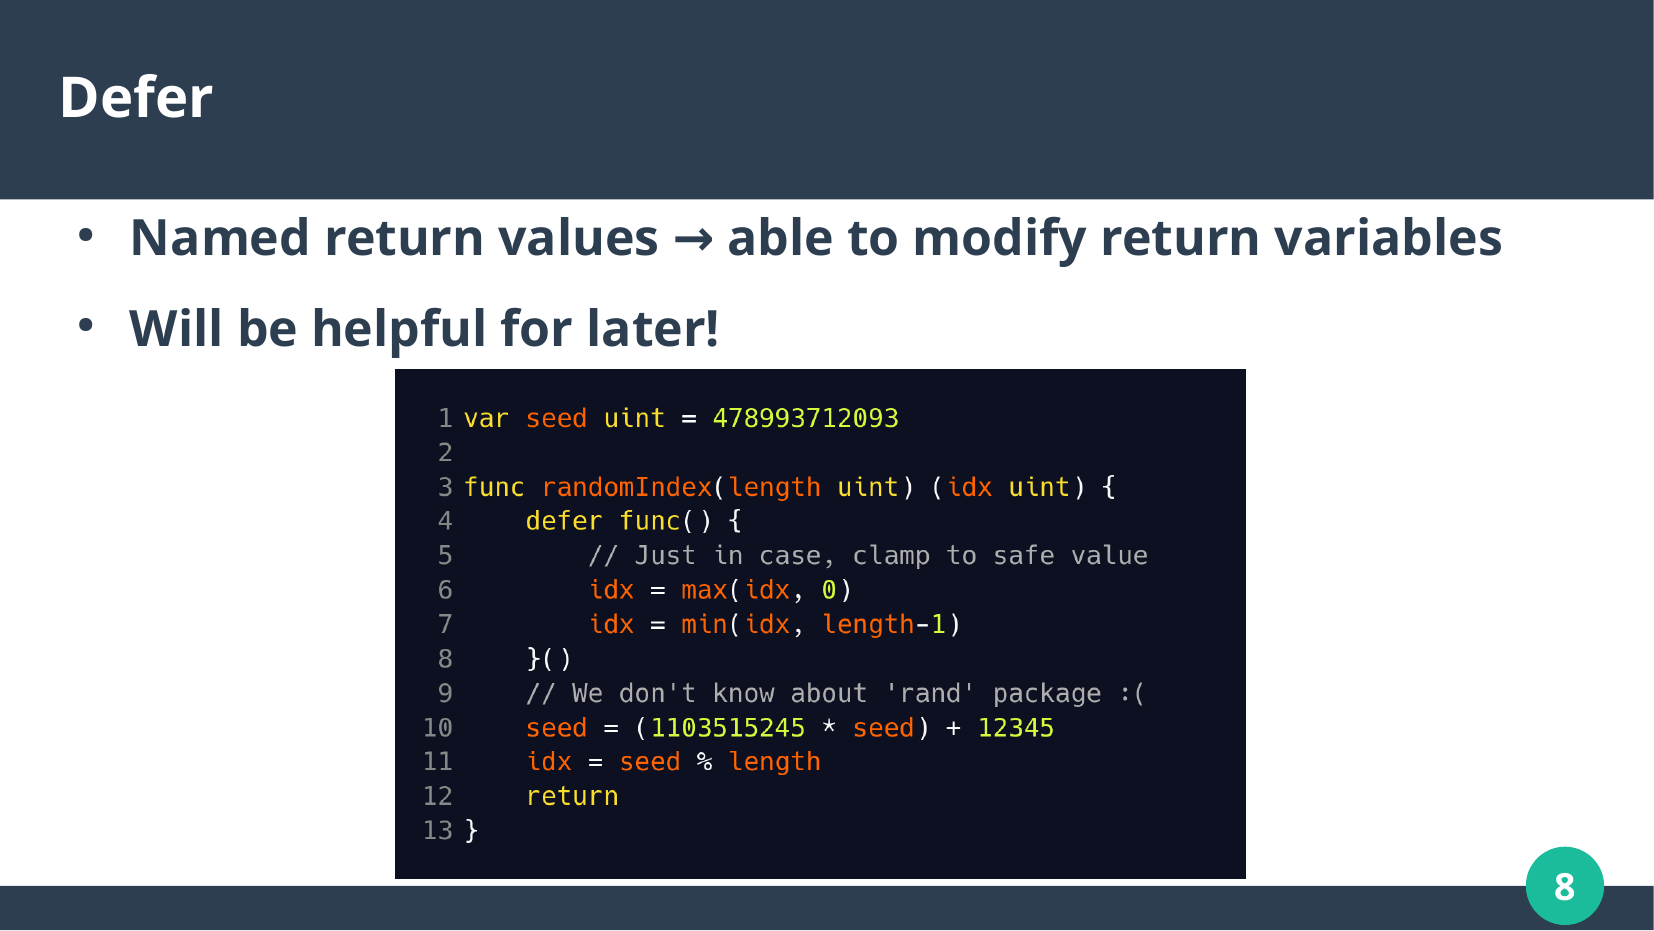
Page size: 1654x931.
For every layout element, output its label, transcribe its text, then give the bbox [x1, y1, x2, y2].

picture [395, 369, 1246, 879]
list Named return values → able to modify return variables Will be helpful for later! [59, 202, 1595, 409]
title Defer [59, 37, 1595, 155]
